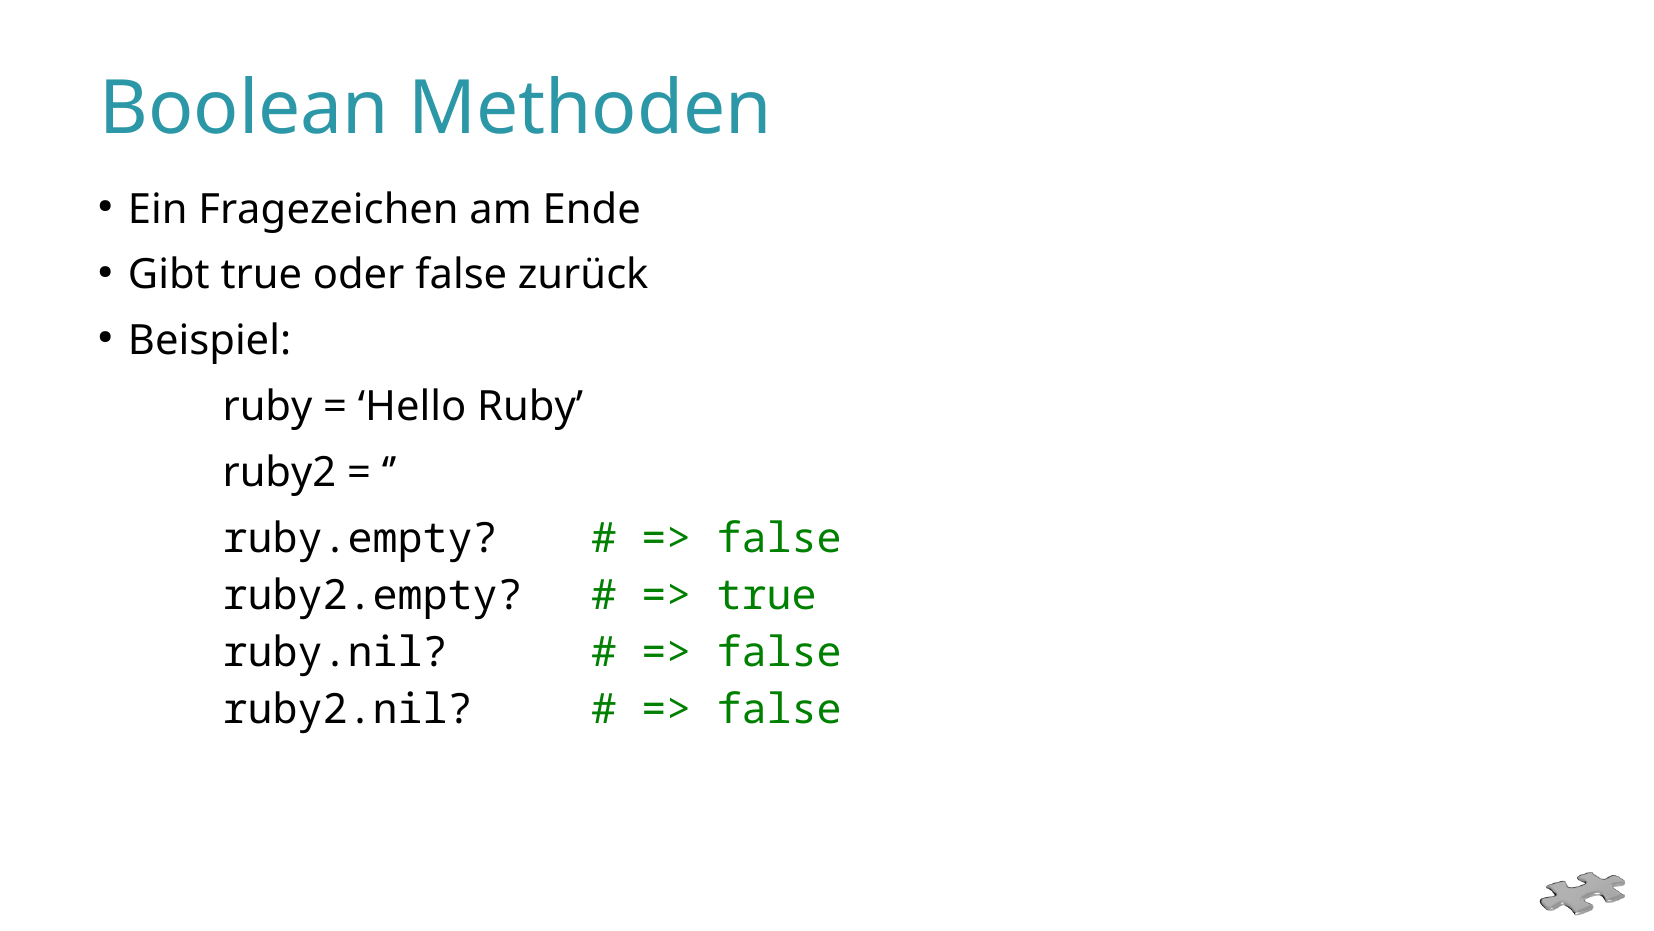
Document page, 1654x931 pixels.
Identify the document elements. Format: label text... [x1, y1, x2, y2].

picture [1539, 871, 1626, 916]
title Boolean Methoden [99, 54, 1535, 154]
list Ein Fragezeichen am Ende Gibt true oder false zurück Beispiel: ruby = ‘Hello Ruby’ ruby2 = ‘’ ruby.empty? # => false ruby2.empty? # => true ruby.nil? # => false ruby2.nil? # => false [97, 178, 1543, 838]
